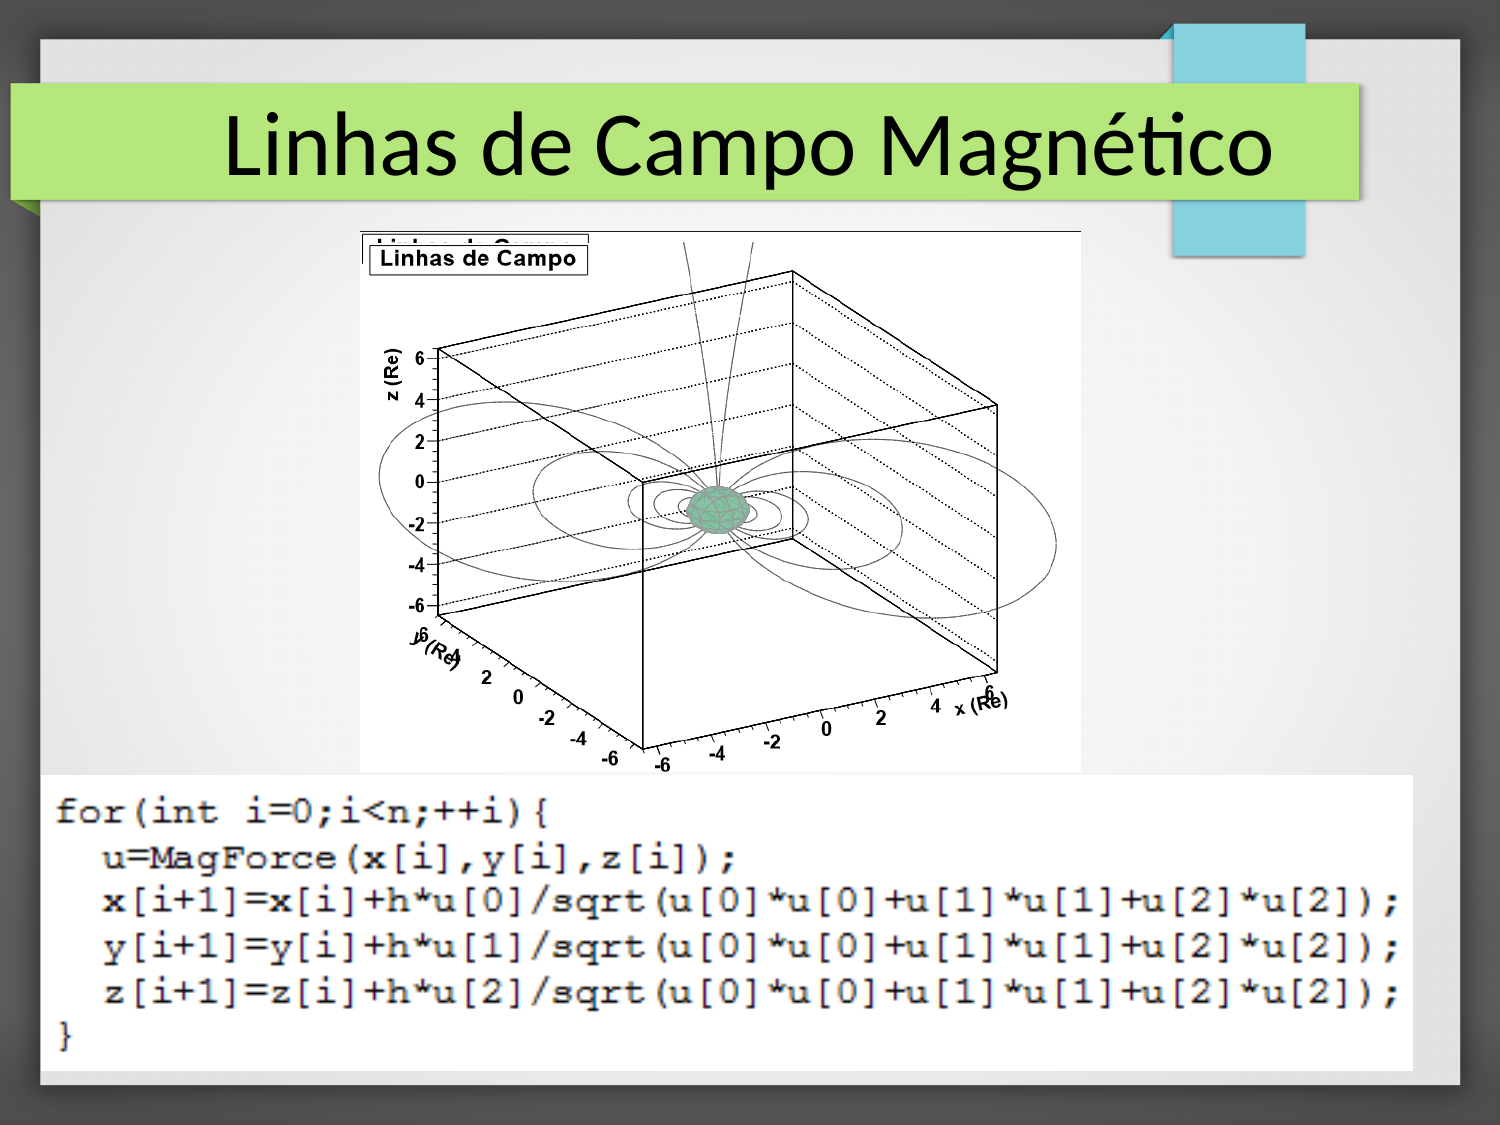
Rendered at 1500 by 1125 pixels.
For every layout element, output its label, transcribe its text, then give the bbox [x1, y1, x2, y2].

picture [0, 0, 1500, 1125]
text_box Linhas de Campo Magnético [74, 45, 1425, 233]
